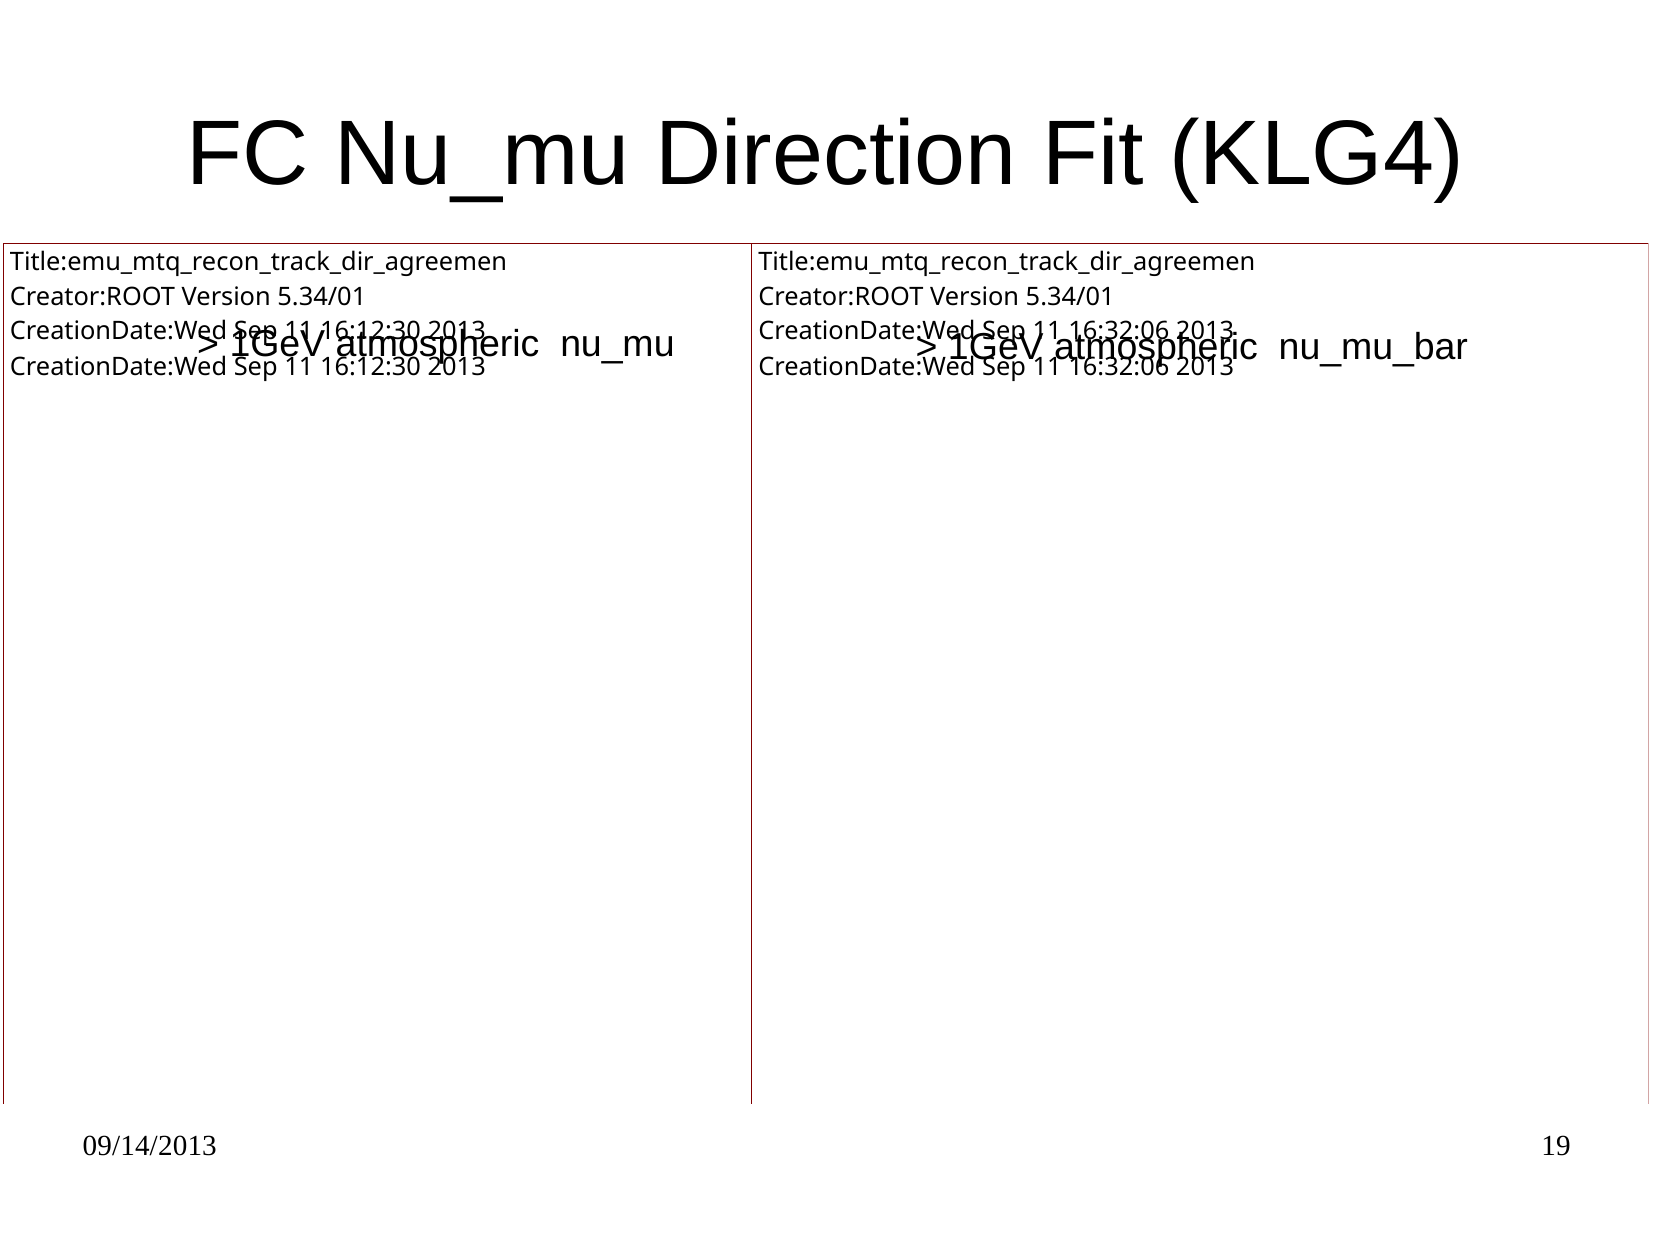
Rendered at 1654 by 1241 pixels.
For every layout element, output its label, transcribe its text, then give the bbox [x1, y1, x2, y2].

text_box > 1GeV atmospheric nu_mu [182, 315, 723, 372]
title FC Nu_mu Direction Fit (KLG4) [82, 49, 1571, 241]
picture [1, 241, 1649, 1104]
text_box > 1GeV atmospheric nu_mu_bar [900, 318, 1501, 376]
